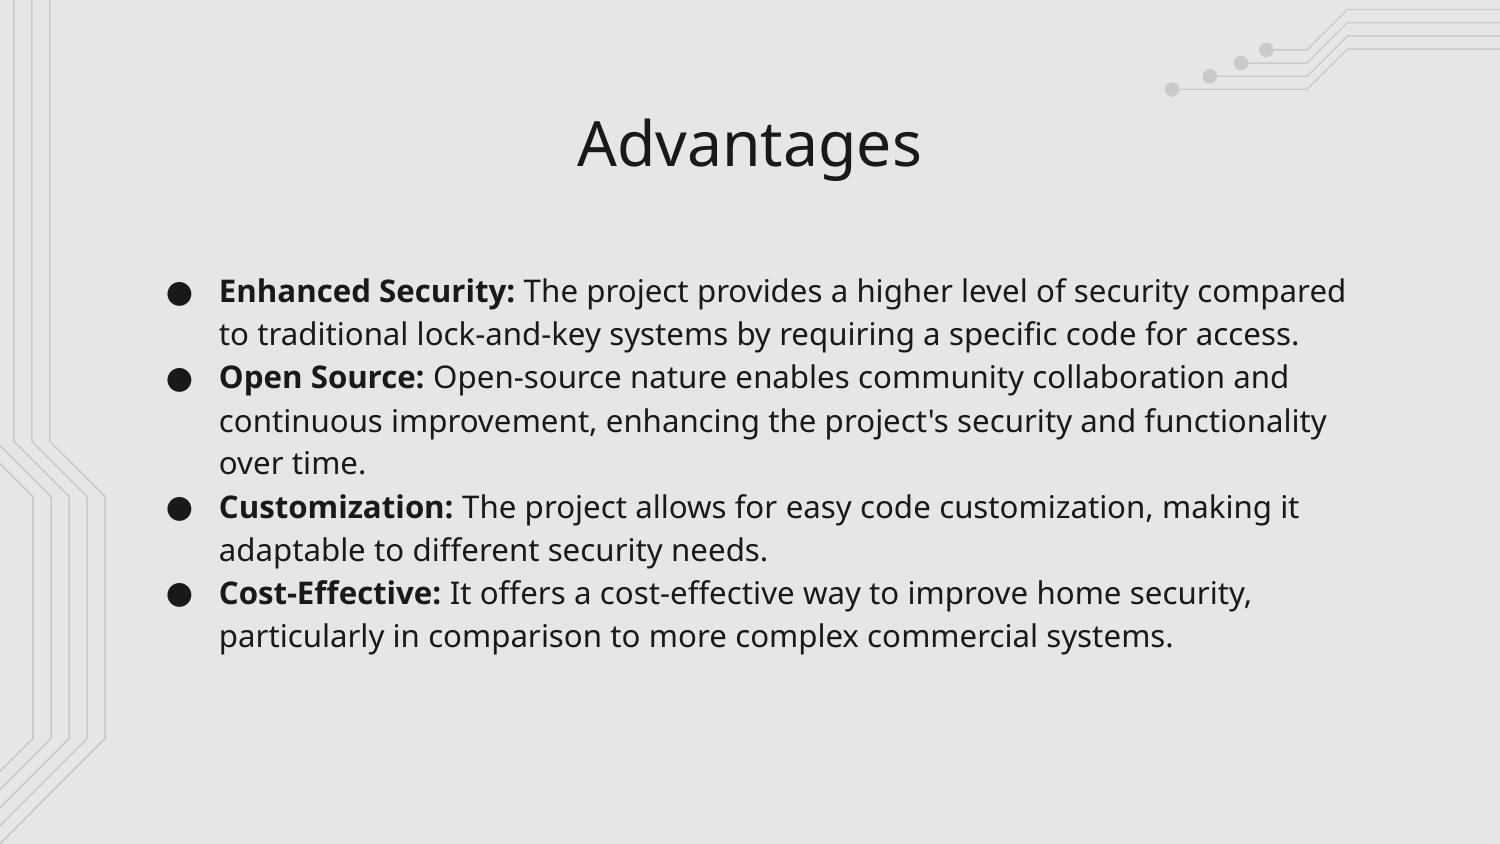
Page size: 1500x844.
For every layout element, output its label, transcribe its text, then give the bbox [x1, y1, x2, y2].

title Advantages [118, 88, 1382, 183]
text_box Enhanced Security: The project provides a higher level of security compared to traditional lock-and-key systems by requiring a specific code for access. Open Source: Open-source nature enables community collaboration and continuous improvement, enhancing the project's security and functionality over time. Customization: The project allows for easy code customization, making it adaptable to different security needs. Cost-Effective: It offers a cost-effective way to improve home security, particularly in comparison to more complex commercial systems. [128, 250, 1393, 781]
